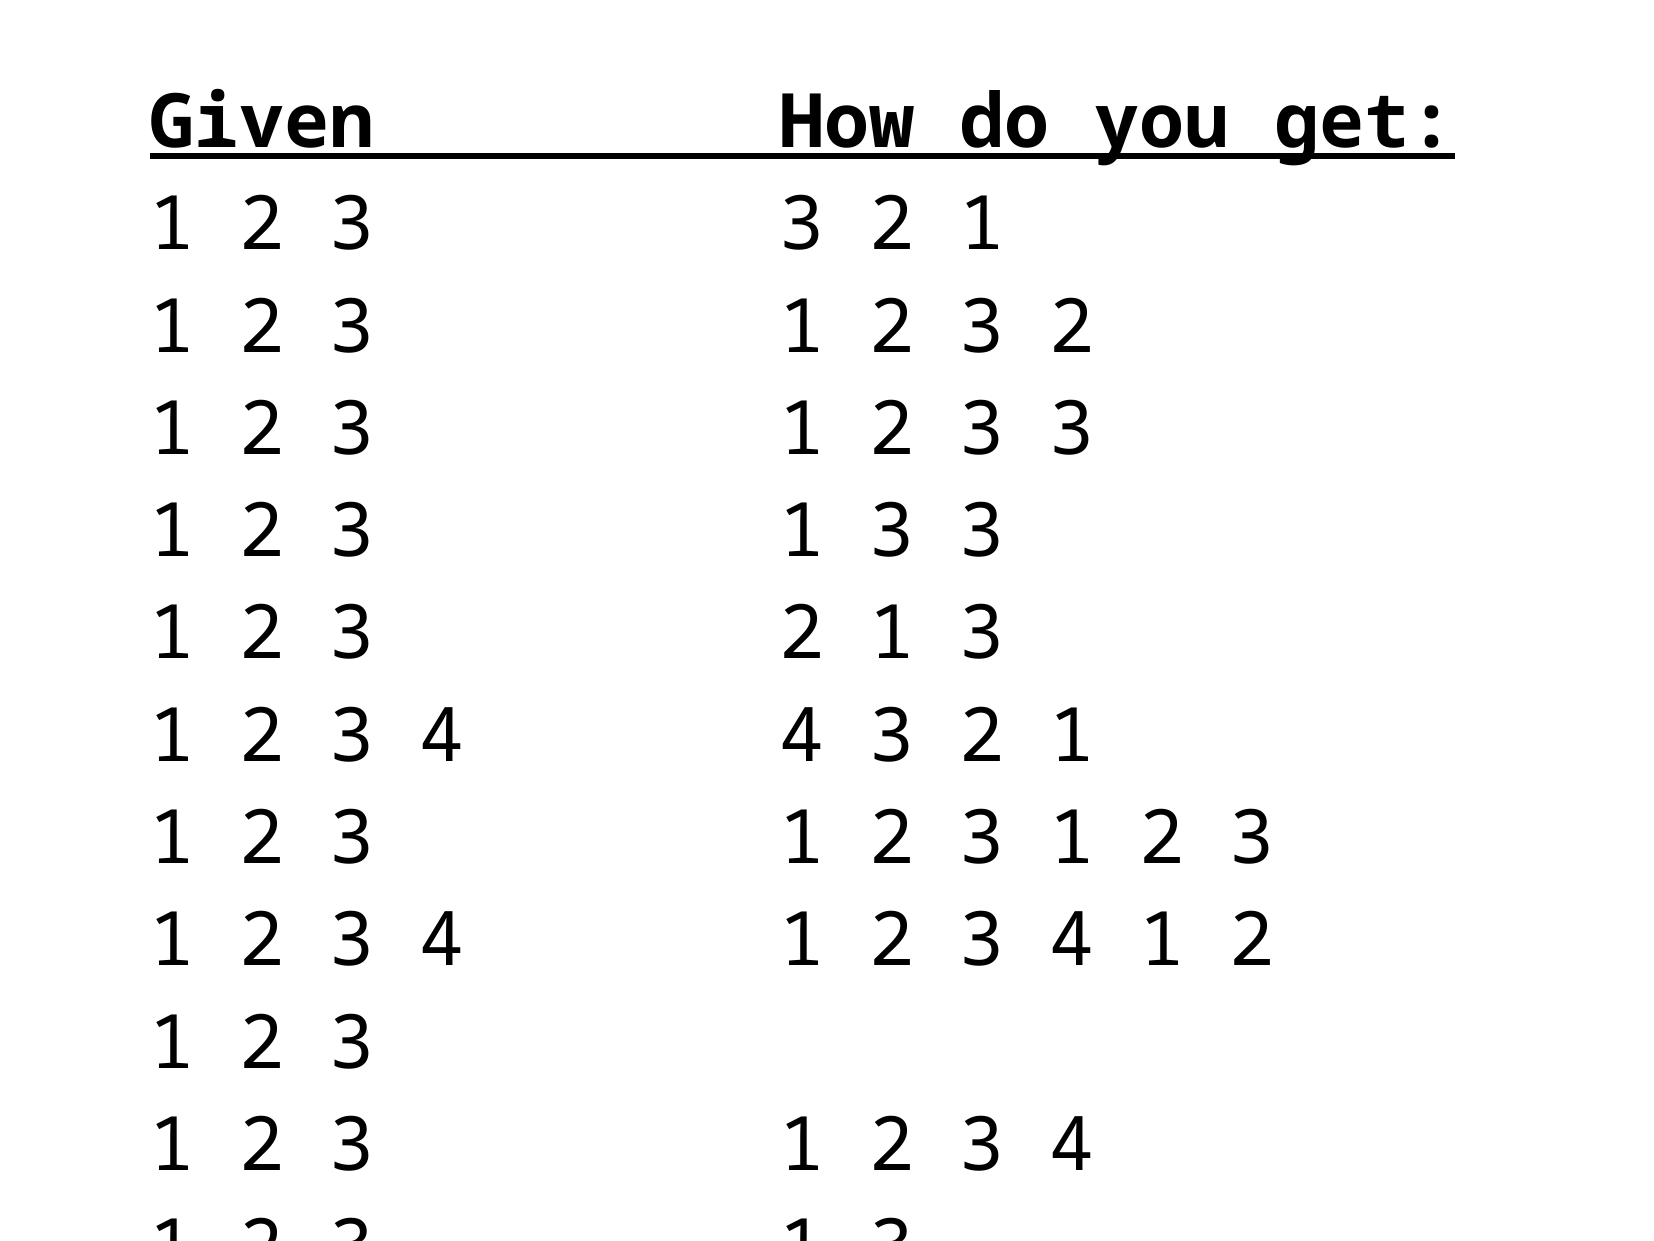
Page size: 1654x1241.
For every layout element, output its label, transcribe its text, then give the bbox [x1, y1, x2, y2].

text_box Given How do you get: 1 2 3 3 2 1 1 2 3 1 2 3 2 1 2 3 1 2 3 3 1 2 3 1 3 3 1 2 3 2 1 3 1 2 3 4 4 3 2 1 1 2 3 1 2 3 1 2 3 1 2 3 4 1 2 3 4 1 2 1 2 3 1 2 3 1 2 3 4 1 2 3 1 3 [135, 60, 1561, 1186]
